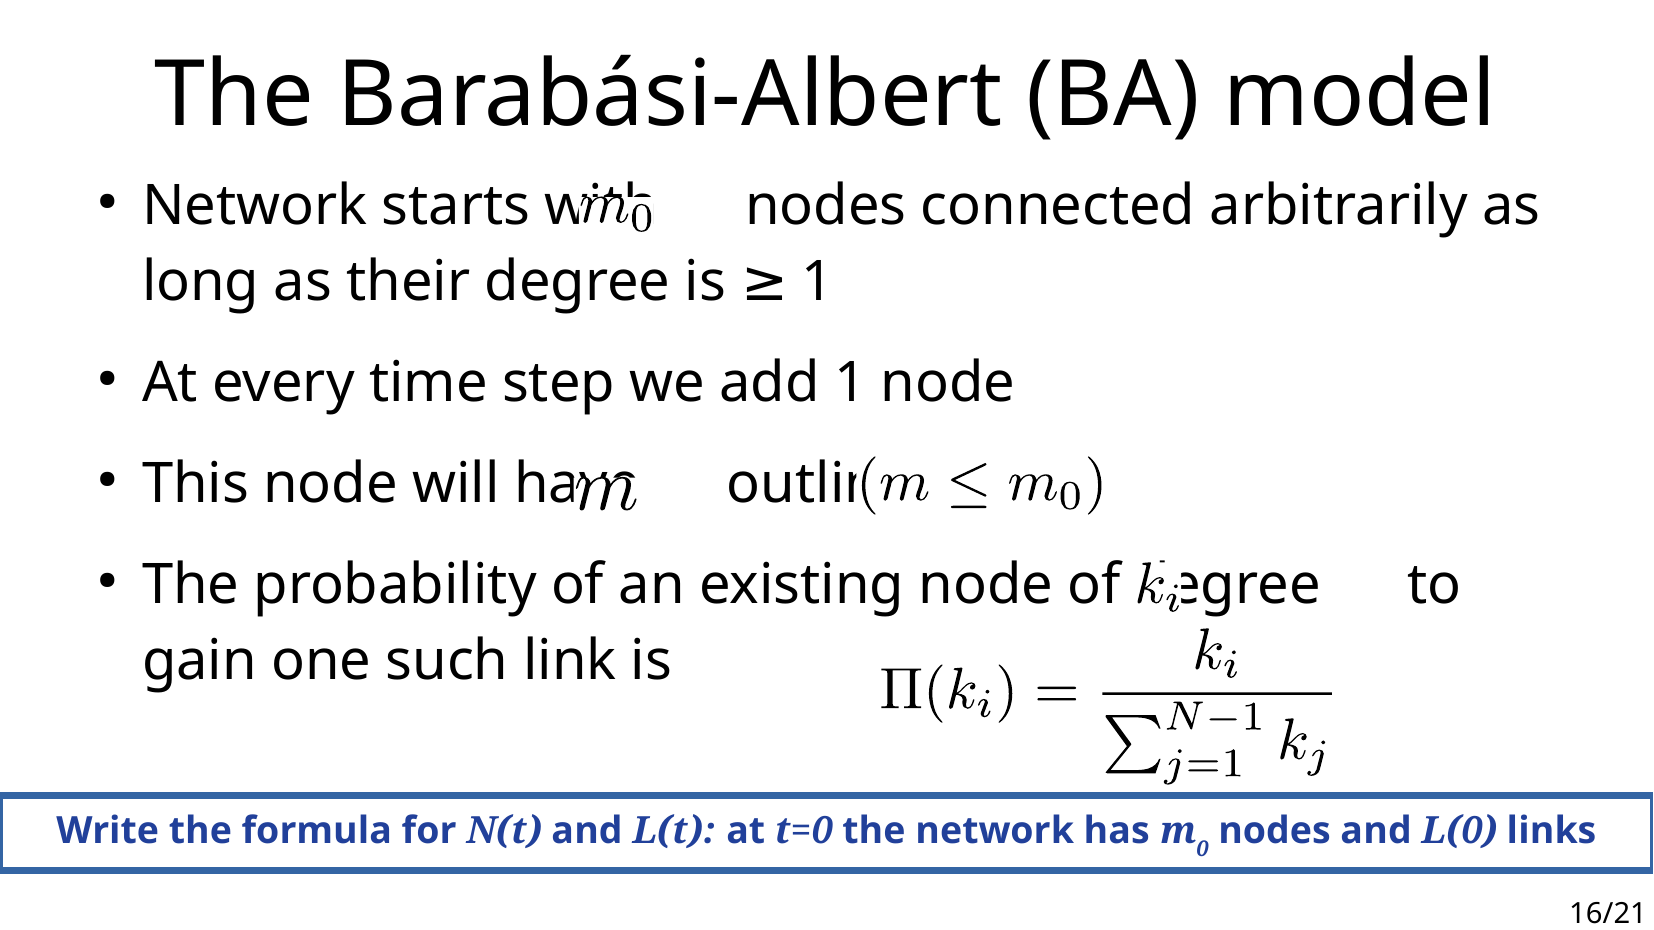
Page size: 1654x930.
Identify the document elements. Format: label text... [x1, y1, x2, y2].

text_box [573, 476, 639, 511]
text_box [879, 628, 1332, 785]
list Network starts with nodes connected arbitrarily as long as their degree is ≥ 1 At every time step we add 1 node This node will have outlinks The probability of an existing node of degree to gain one such link is [82, 164, 1571, 704]
title The Barabási-Albert (BA) model [82, 0, 1571, 164]
text_box Write the formula for N(t) and L(t): at t=0 the network has m0 nodes and L(0) links [0, 795, 1653, 871]
text_box [1134, 562, 1182, 612]
text_box [856, 456, 1108, 515]
text_box [578, 196, 654, 232]
